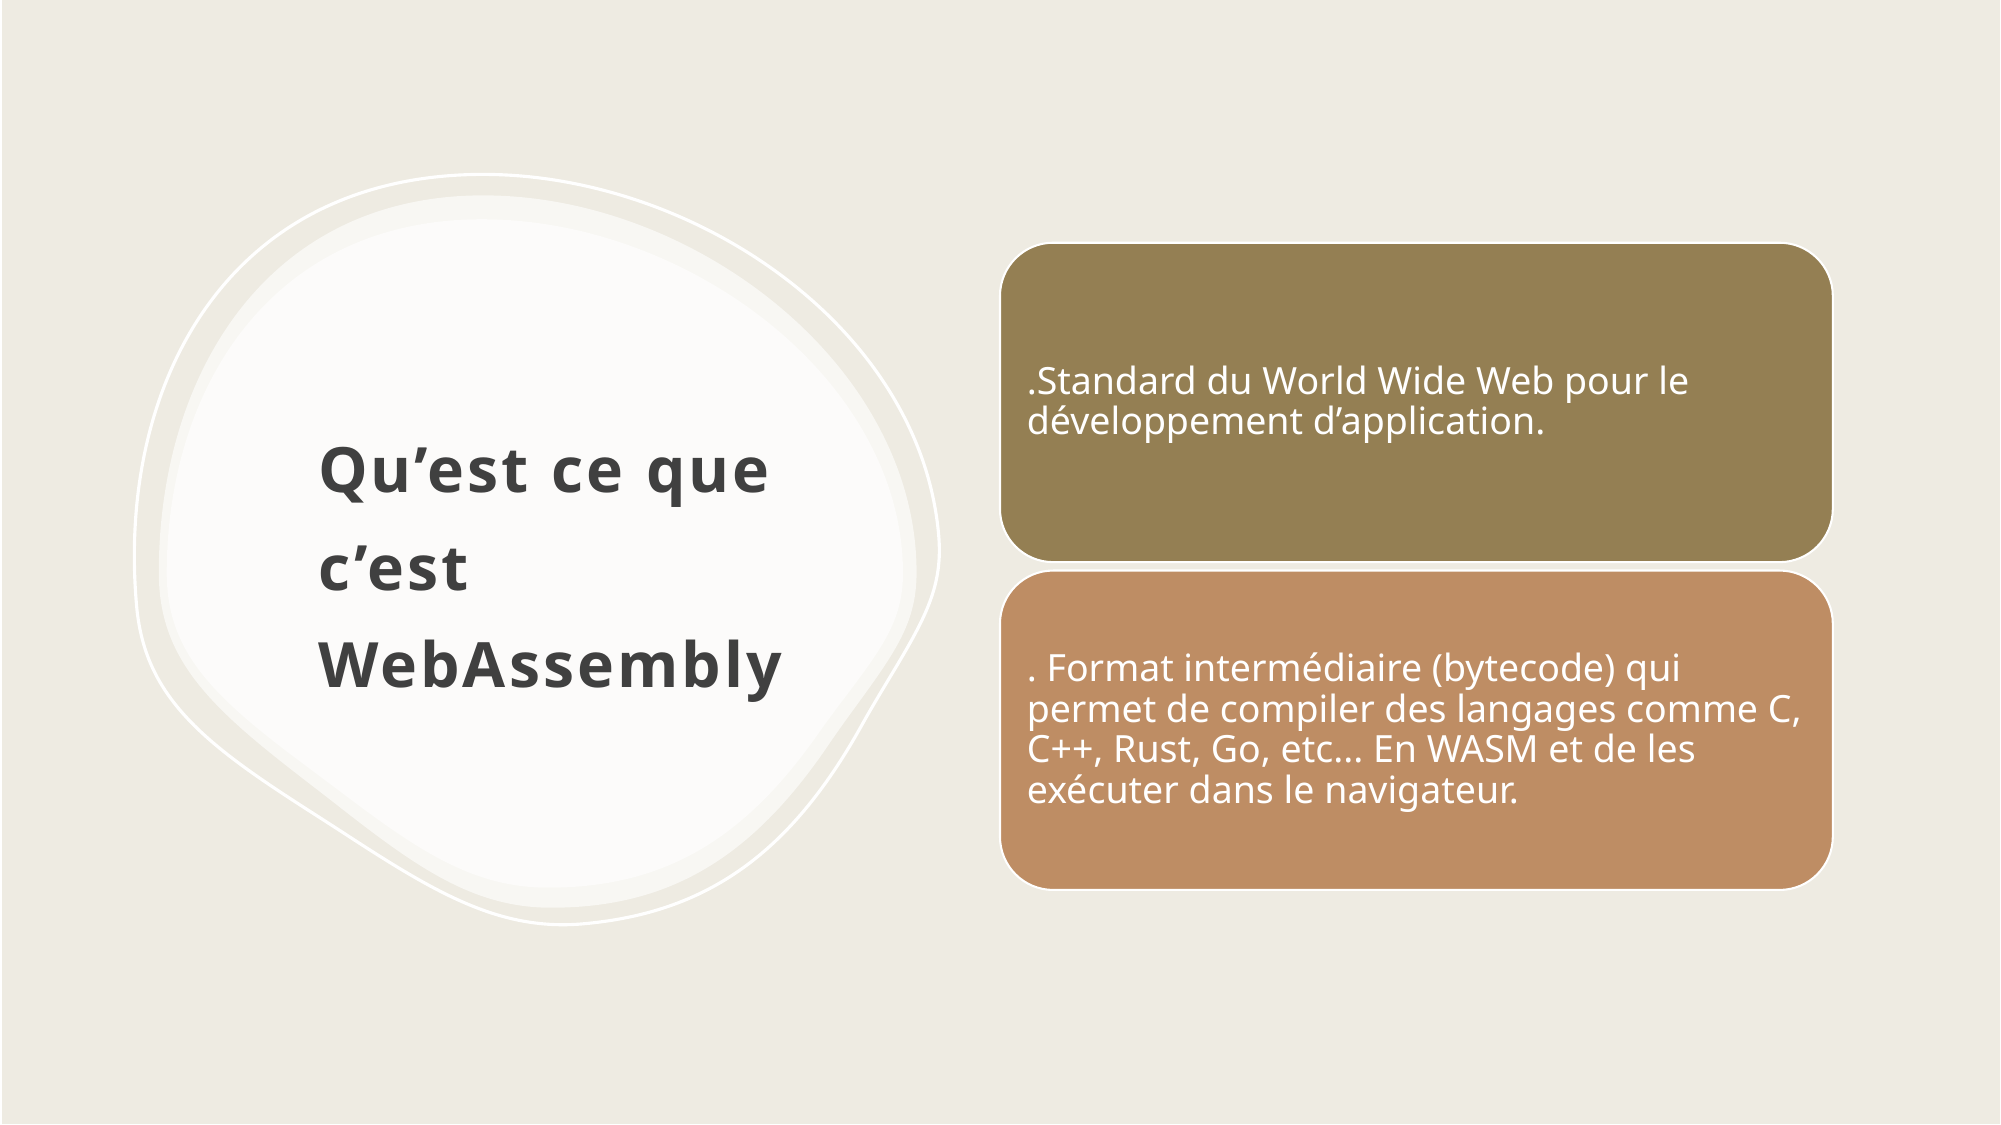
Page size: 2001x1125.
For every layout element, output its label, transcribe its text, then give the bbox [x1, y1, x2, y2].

title Qu’est ce que c’est WebAssembly [300, 311, 844, 793]
text_box . Format intermédiaire (bytecode) qui permet de compiler des langages comme C, C++, Rust, Go, etc... En WASM et de les exécuter dans le navigateur. [999, 570, 1833, 890]
text_box .Standard du World Wide Web pour le développement d’application. [999, 242, 1833, 563]
text_box [2, 0, 2000, 1124]
